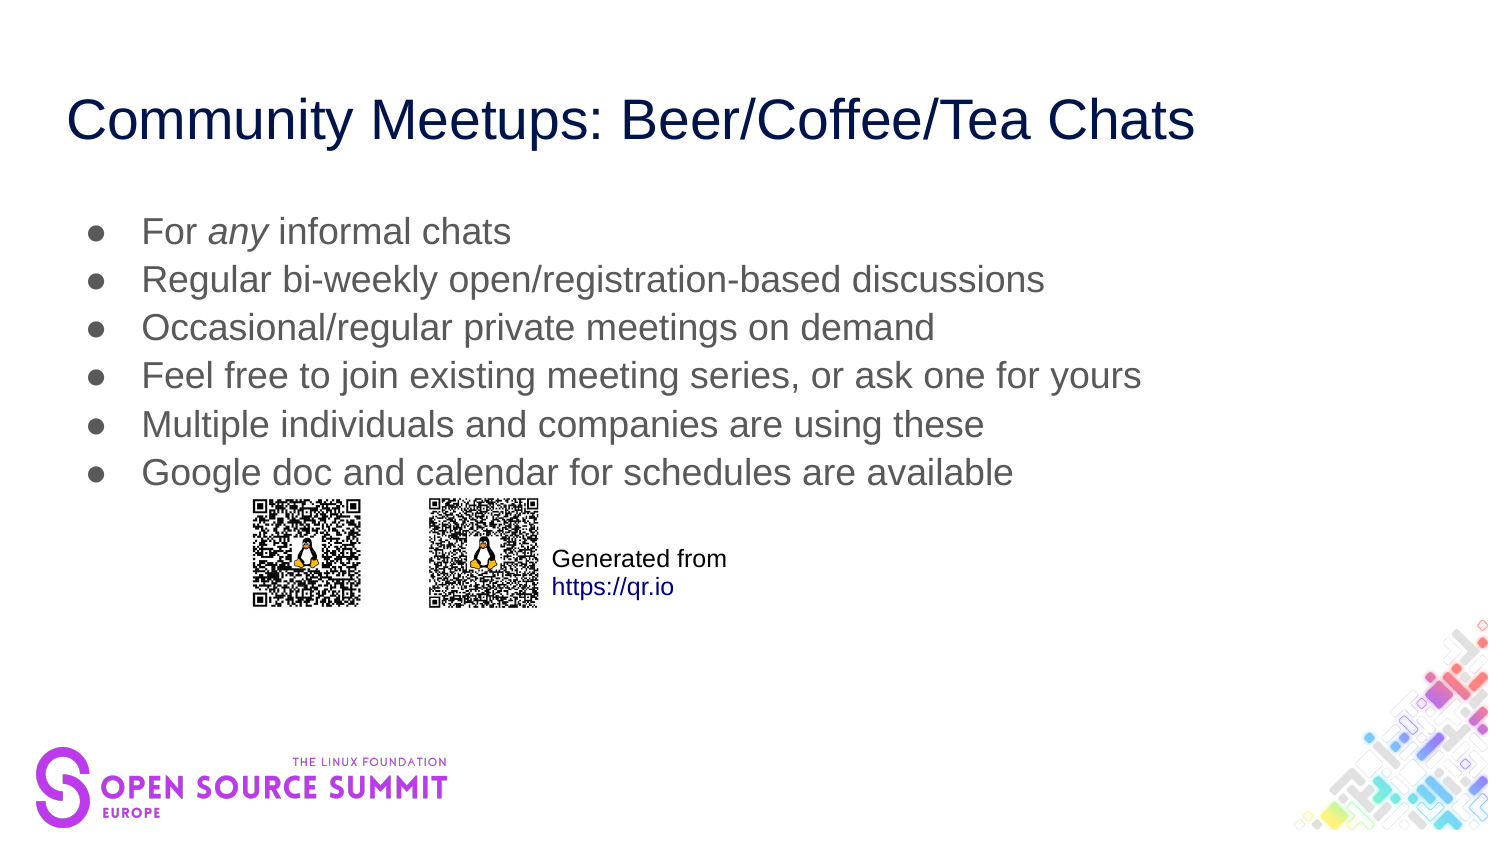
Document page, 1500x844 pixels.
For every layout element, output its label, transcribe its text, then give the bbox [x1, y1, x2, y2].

text_box Generated from https://qr.io [536, 537, 754, 609]
picture [250, 497, 363, 611]
picture [36, 747, 447, 828]
title Community Meetups: Beer/Coffee/Tea Chats [51, 72, 1449, 167]
list For any informal chats Regular bi-weekly open/registration-based discussions Occasional/regular private meetings on demand Feel free to join existing meeting series, or ask one for yours Multiple individuals and companies are using these Google doc and calendar for schedules are available [51, 189, 1449, 734]
picture [427, 497, 540, 611]
picture [1294, 620, 1488, 830]
